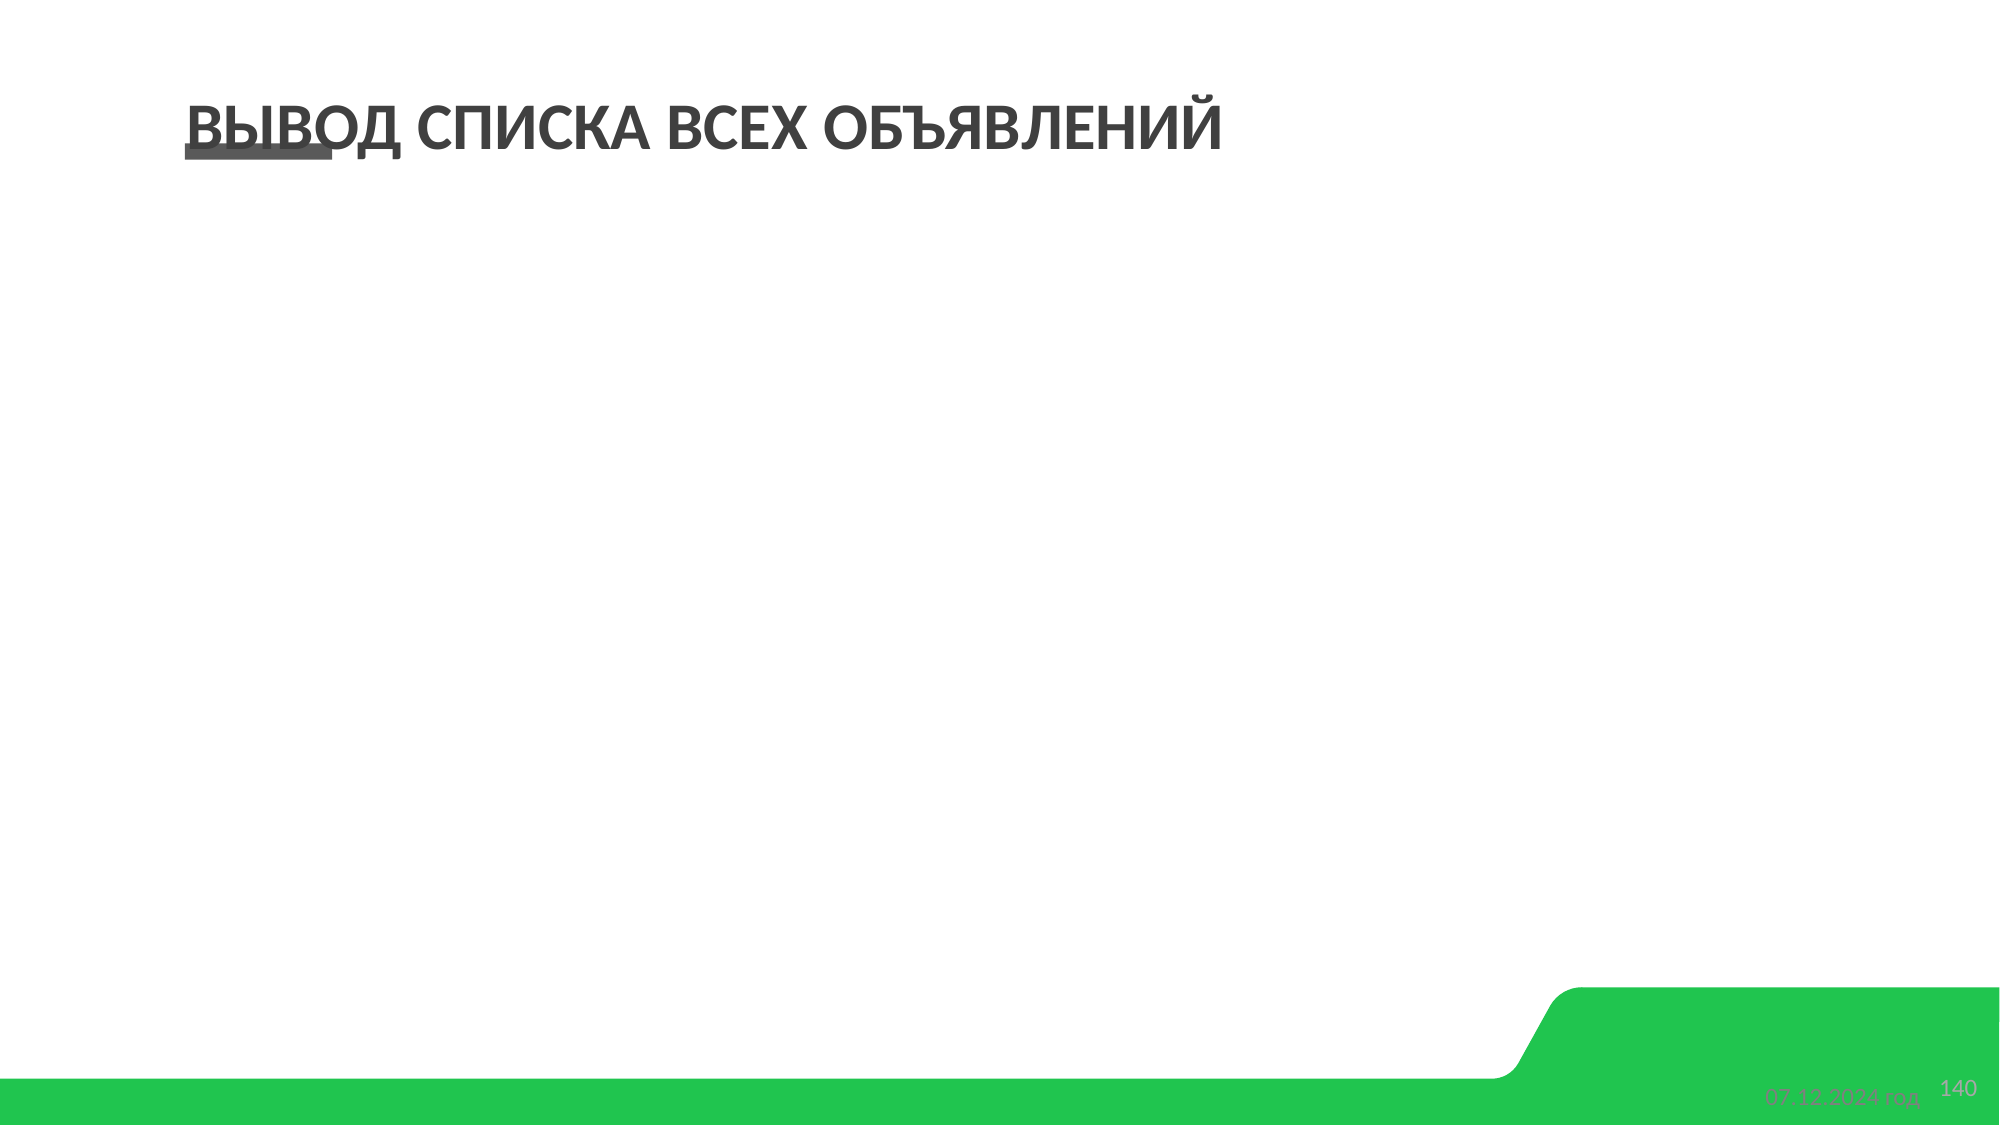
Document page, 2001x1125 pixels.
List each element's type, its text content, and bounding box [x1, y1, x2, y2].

title Вывод списка всех объявлений [170, 48, 1949, 207]
text_box 07.12.2024 год [1750, 1065, 2000, 1125]
